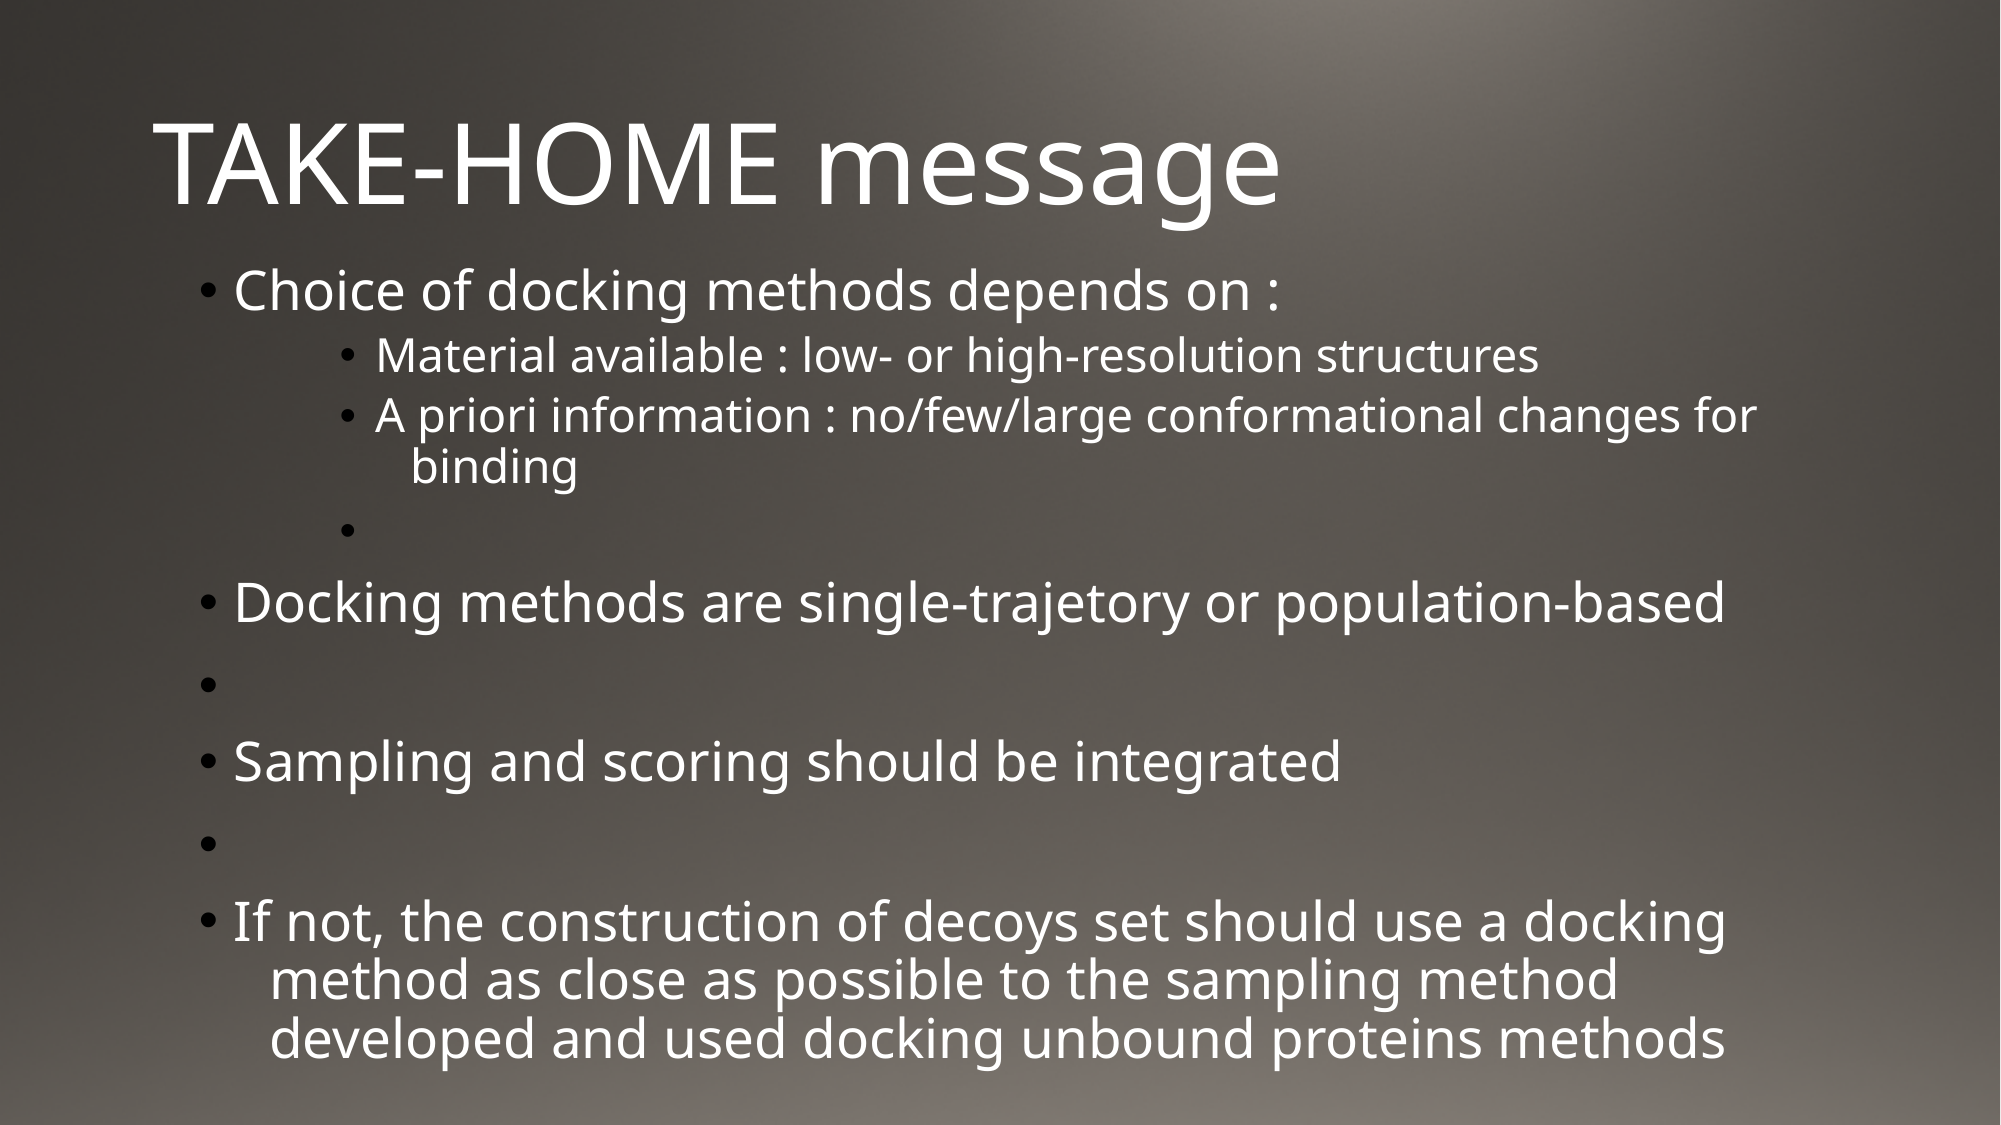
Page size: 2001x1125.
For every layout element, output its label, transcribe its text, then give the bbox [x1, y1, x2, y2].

title TAKE-HOME message [137, 59, 1863, 278]
list Choice of docking methods depends on : Material available : low- or high-resolution structures A priori information : no/few/large conformational changes for binding Docking methods are single-trajetory or population-based Sampling and scoring should be integrated If not, the construction of decoys set should use a docking method as close as possible to the sampling method developed and used docking unbound proteins methods [183, 255, 1863, 1088]
